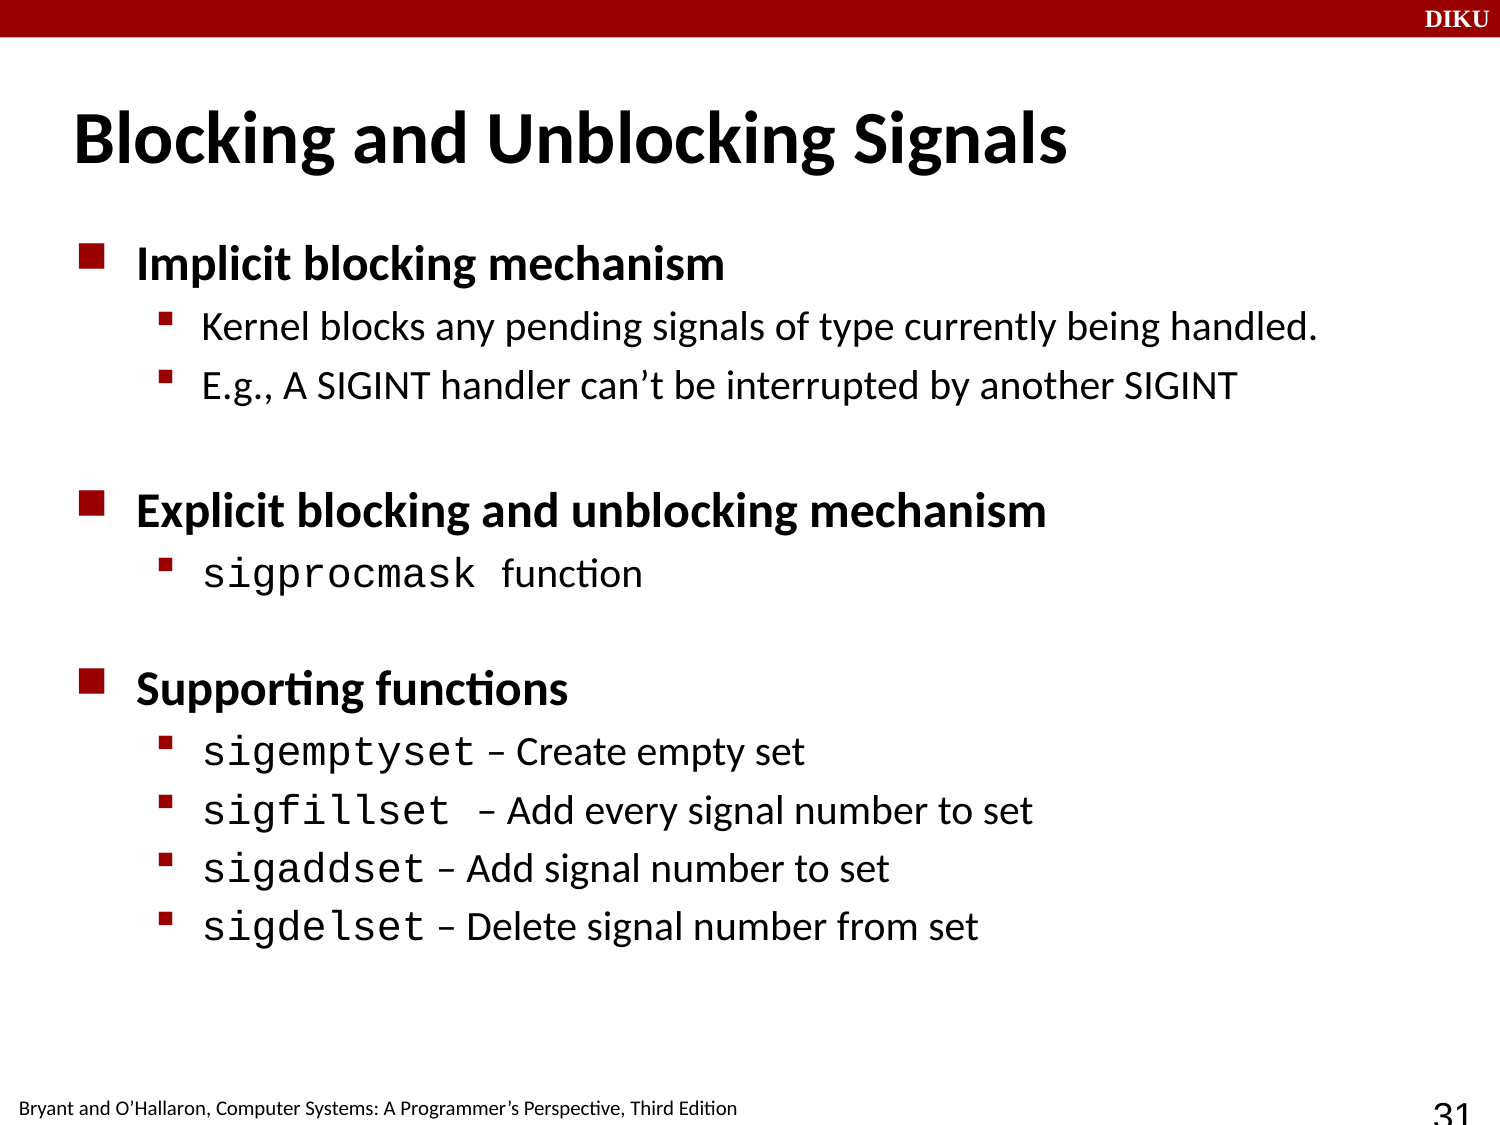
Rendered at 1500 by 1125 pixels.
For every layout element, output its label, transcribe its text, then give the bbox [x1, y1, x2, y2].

text_box Blocking and Unblocking Signals [58, 71, 1304, 197]
text_box Implicit blocking mechanism Kernel blocks any pending signals of type currently being handled. E.g., A SIGINT handler can’t be interrupted by another SIGINT Explicit blocking and unblocking mechanism sigprocmask function Supporting functions sigemptyset – Create empty set sigfillset – Add every signal number to set sigaddset – Add signal number to set sigdelset – Delete signal number from set [65, 223, 1361, 1039]
